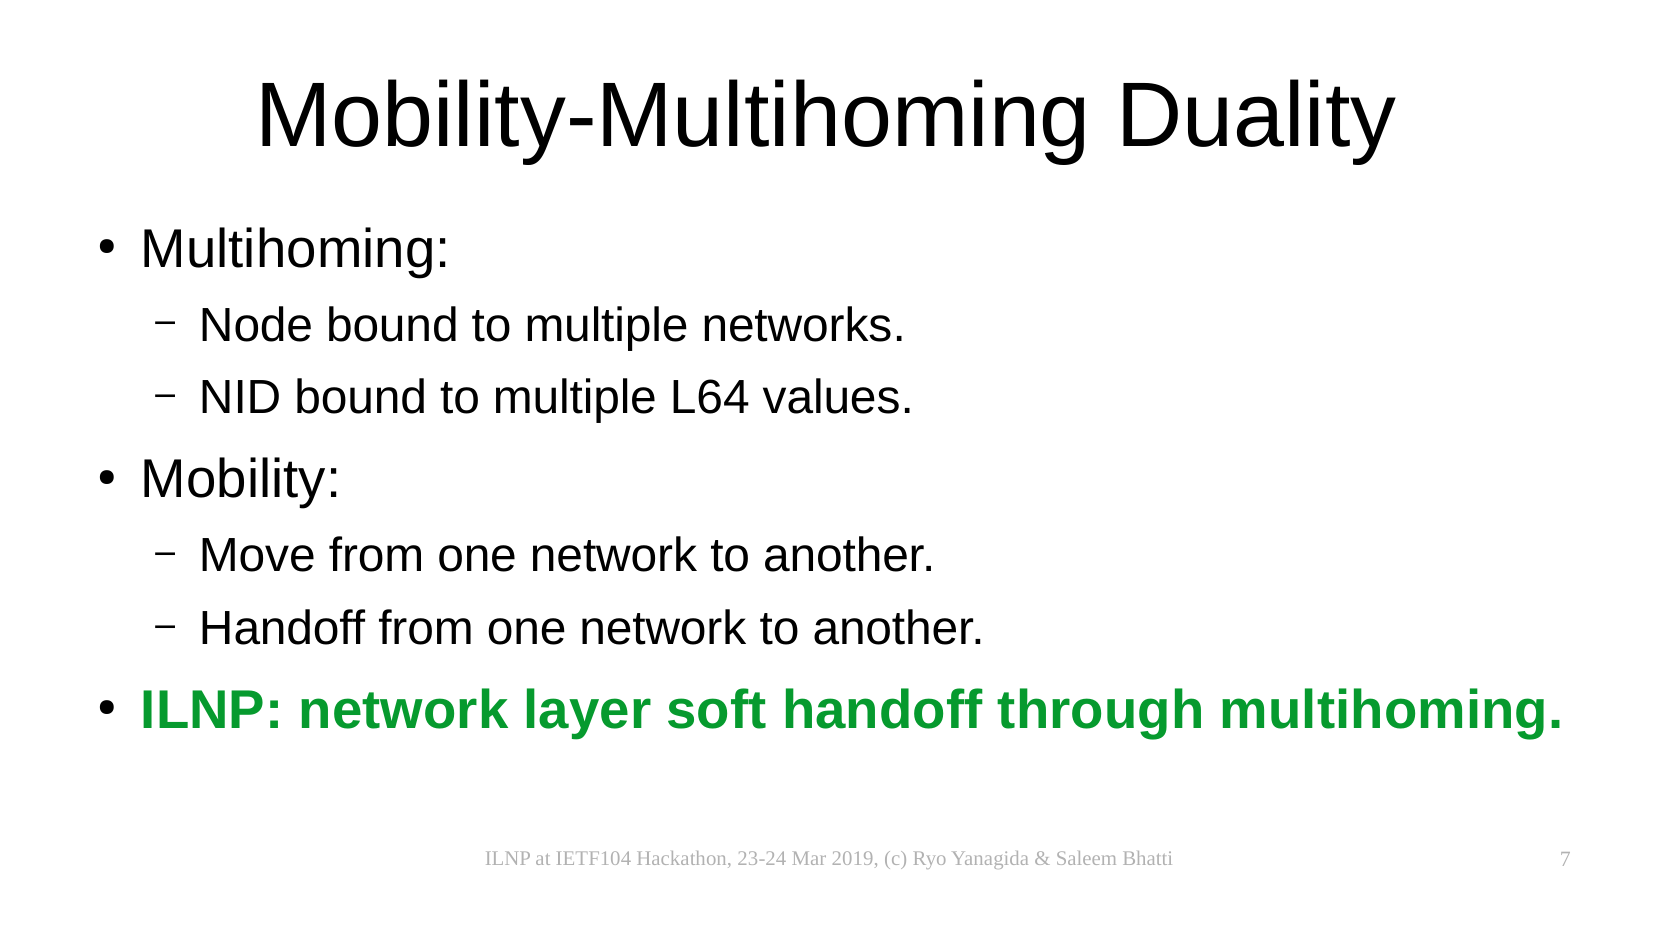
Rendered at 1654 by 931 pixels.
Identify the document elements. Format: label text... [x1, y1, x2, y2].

list Multihoming: Node bound to multiple networks. NID bound to multiple L64 values. Mobility: Move from one network to another. Handoff from one network to another. ILNP: network layer soft handoff through multihoming. [82, 217, 1571, 758]
title Mobility-Multihoming Duality [82, 37, 1571, 193]
